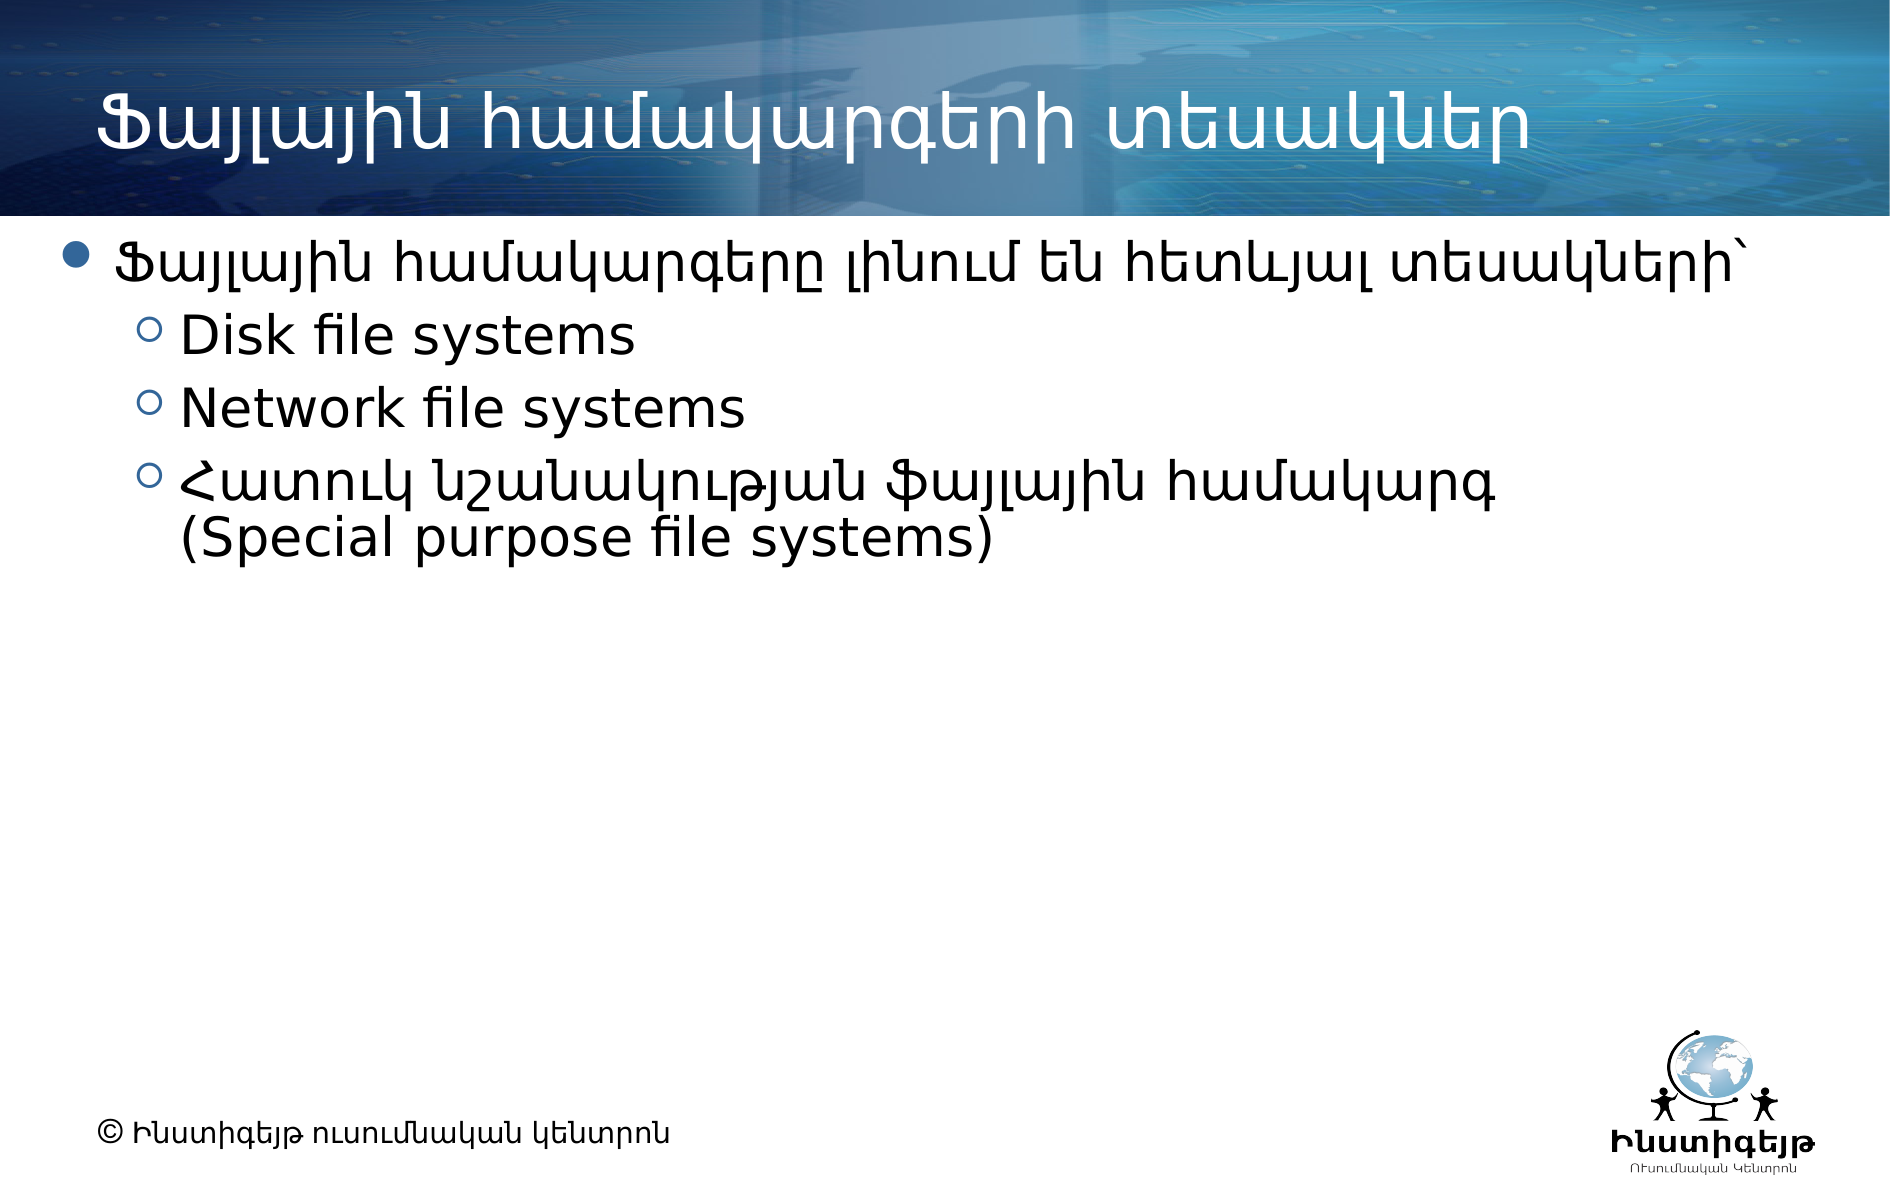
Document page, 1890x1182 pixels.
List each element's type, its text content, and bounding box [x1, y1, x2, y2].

list Ֆայլային համակարգերը լինում են հետևյալ տեսակների՝ Disk file systems Network file systems Հատուկ նշանակության ֆայլային համակարգ (Special purpose file systems) [59, 236, 1831, 922]
picture [0, 0, 1890, 216]
title Ֆայլային համակարգերի տեսակներ [94, 54, 1793, 210]
picture [1612, 1030, 1815, 1175]
